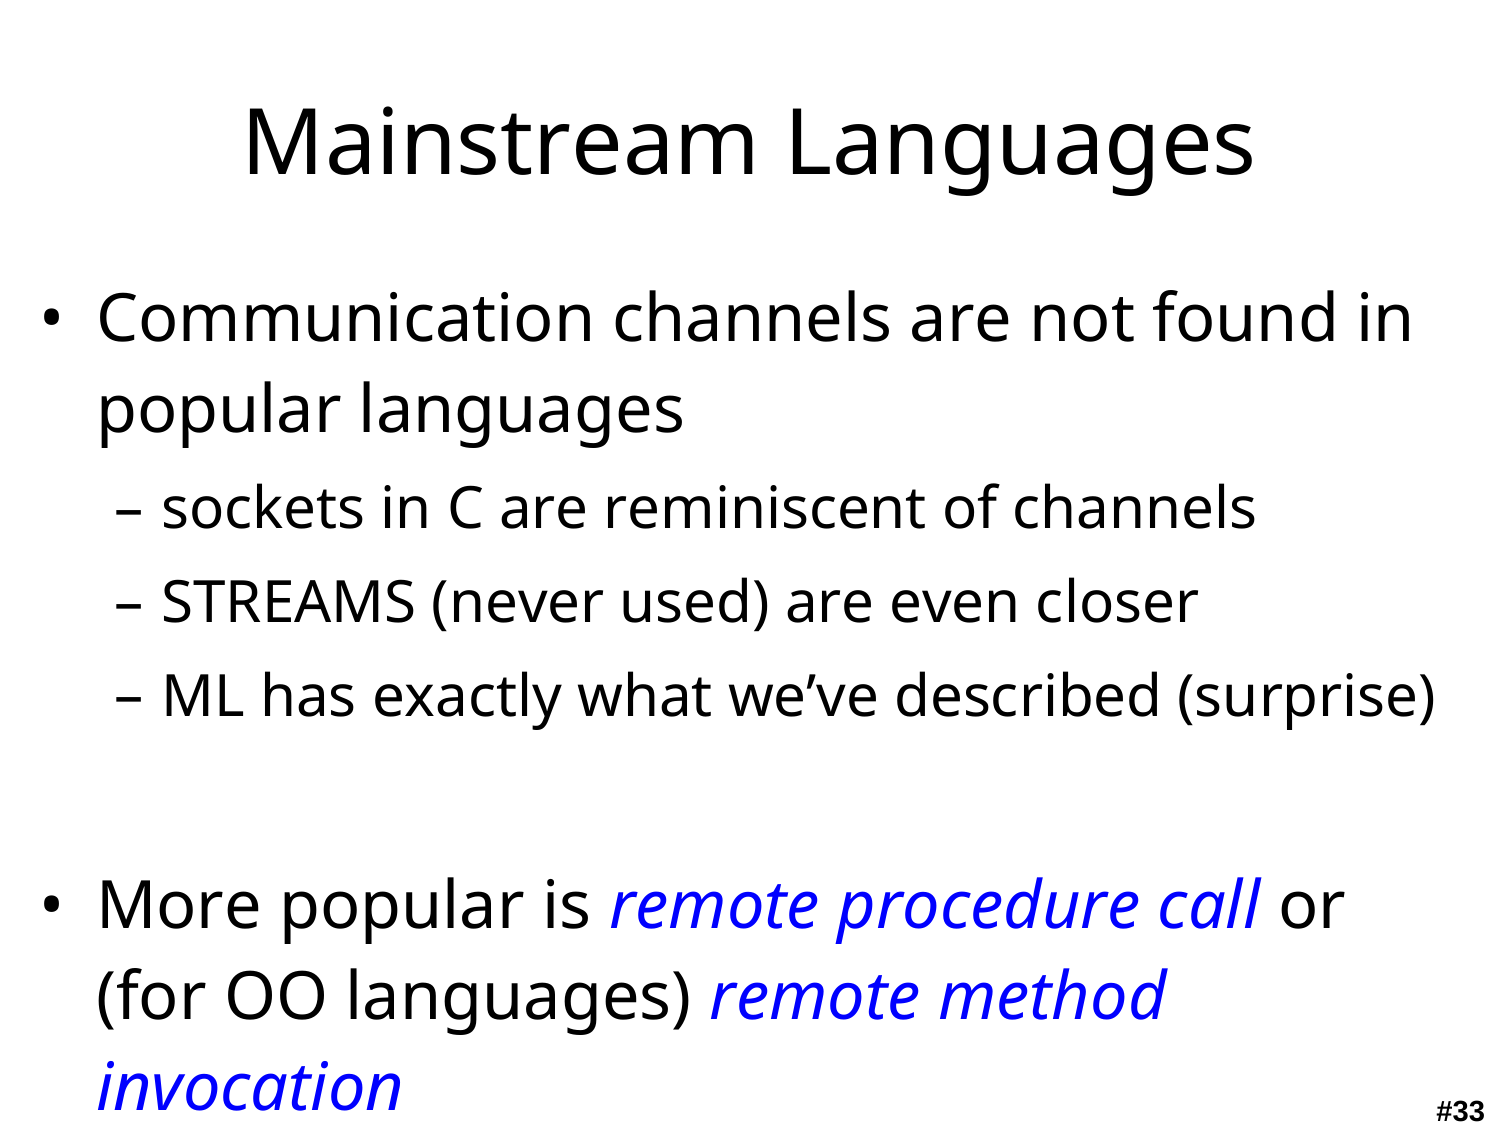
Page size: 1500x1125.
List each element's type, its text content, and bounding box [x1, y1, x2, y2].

list Communication channels are not found in popular languages sockets in C are reminiscent of channels STREAMS (never used) are even closer ML has exactly what we’ve described (surprise) More popular is remote procedure call or (for OO languages) remote method invocation [24, 262, 1476, 1101]
title Mainstream Languages [24, 45, 1476, 233]
